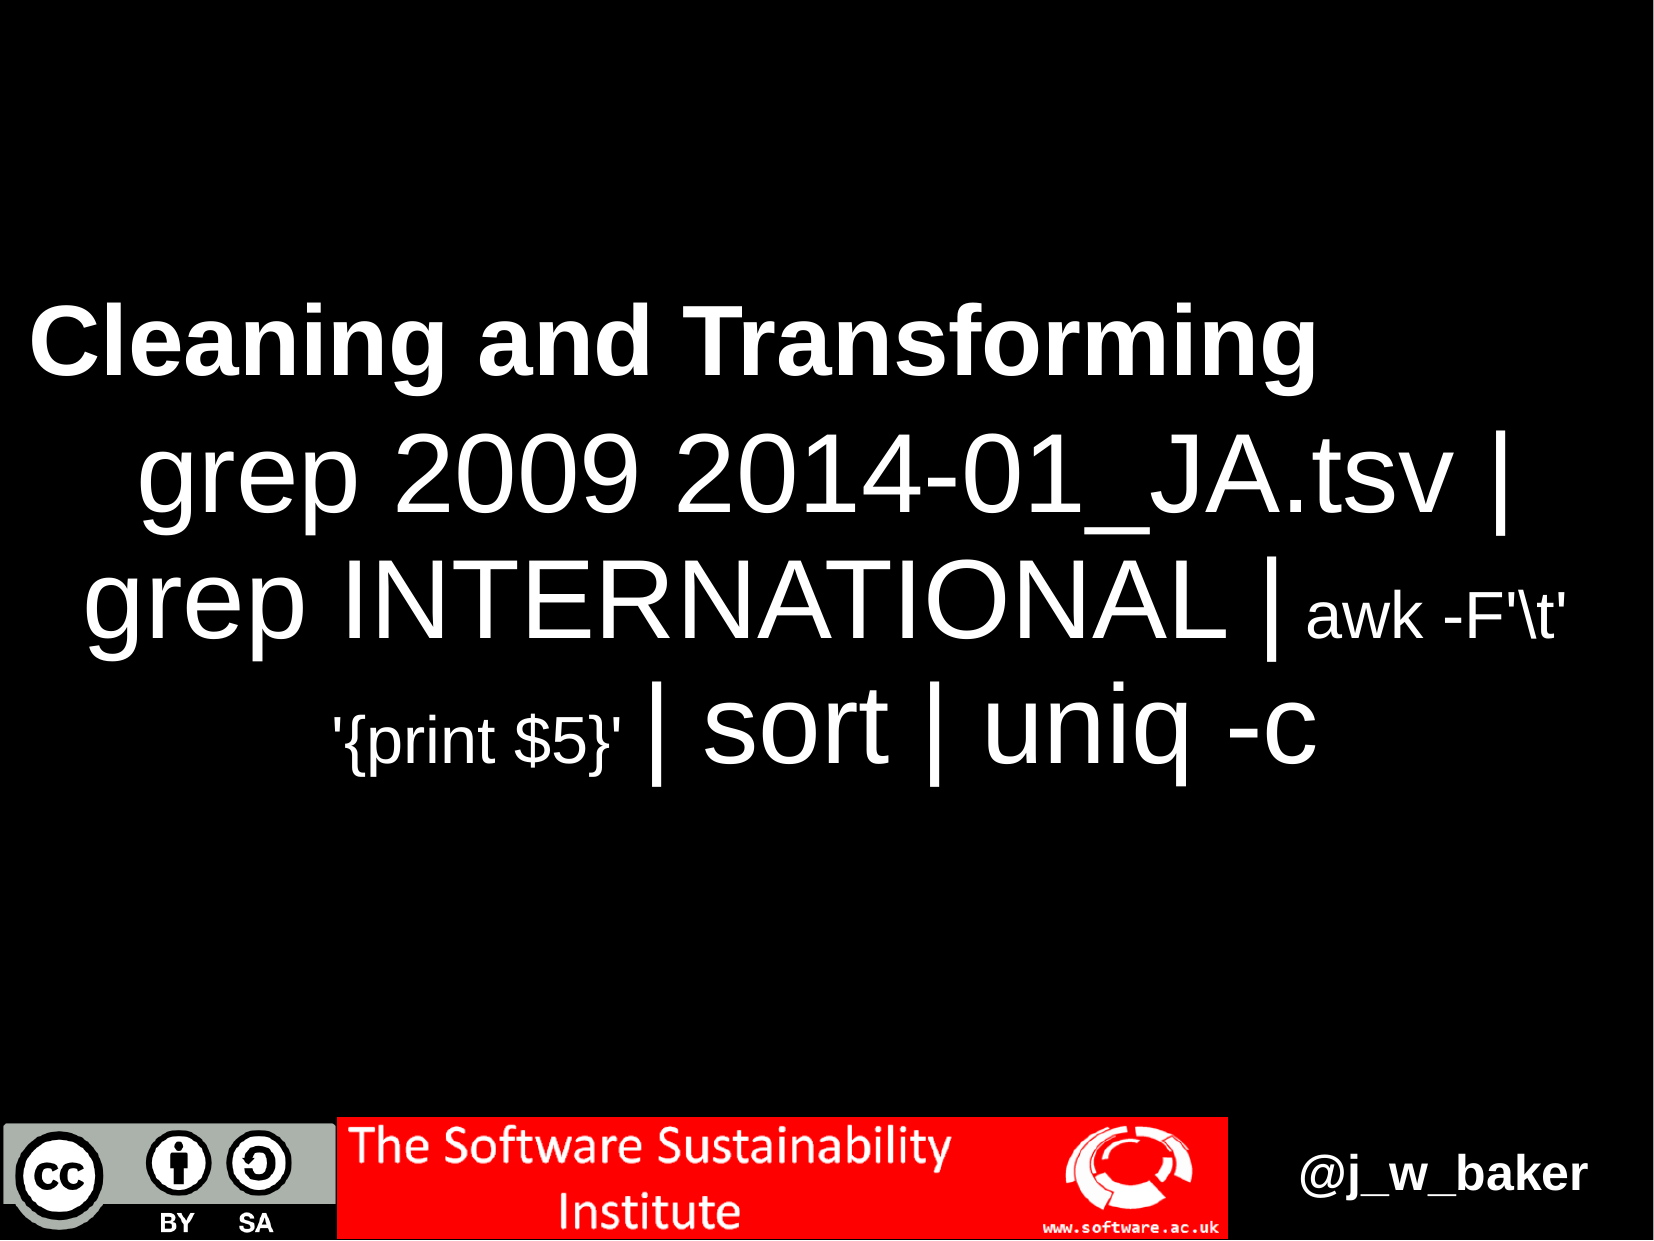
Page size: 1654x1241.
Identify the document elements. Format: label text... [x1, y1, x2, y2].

text_box @j_w_baker [1266, 1085, 1622, 1241]
text_box Cleaning and Transforming grep 2009 2014-01_JA.tsv | grep INTERNATIONAL | awk -F'\t' '{print $5}' | sort | uniq -c [28, 284, 1623, 789]
picture [0, 1117, 1228, 1239]
